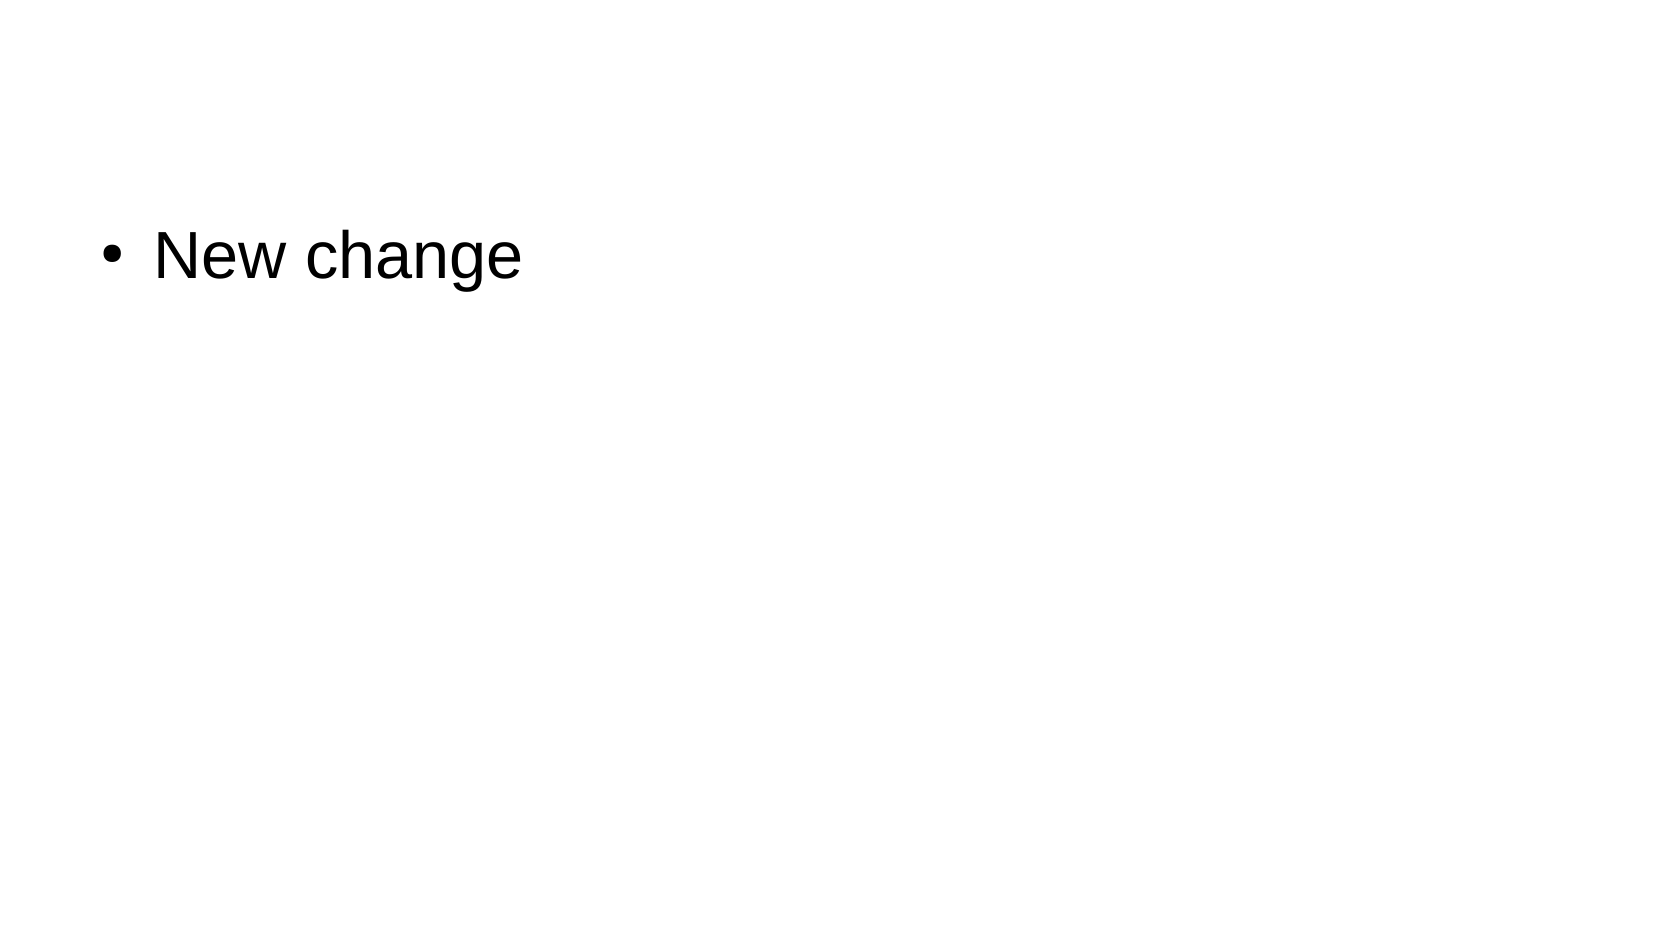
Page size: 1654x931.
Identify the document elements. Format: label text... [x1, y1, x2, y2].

list New change [82, 217, 1571, 758]
